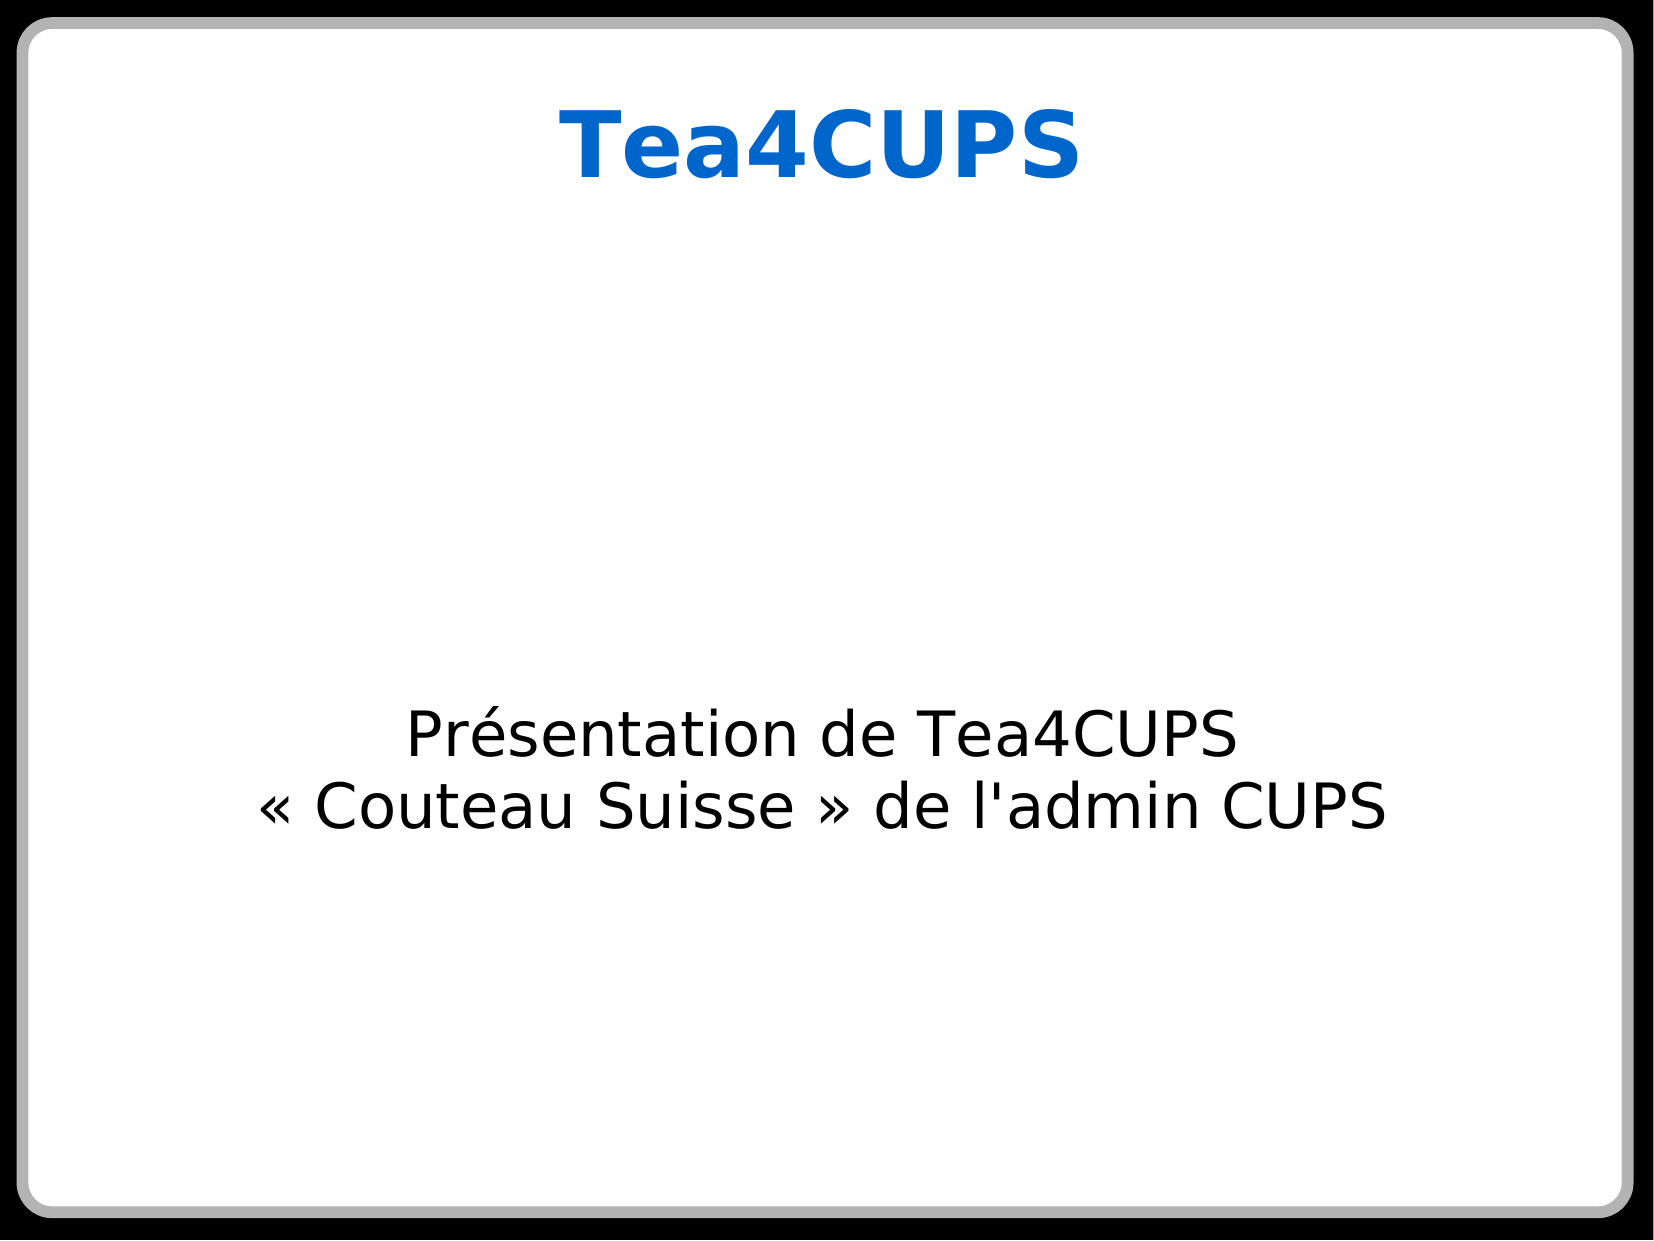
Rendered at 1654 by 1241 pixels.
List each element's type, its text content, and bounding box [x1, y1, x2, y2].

subtitle Présentation de Tea4CUPS « Couteau Suisse » de l'admin CUPS [112, 371, 1534, 1171]
title Tea4CUPS [67, 91, 1577, 199]
